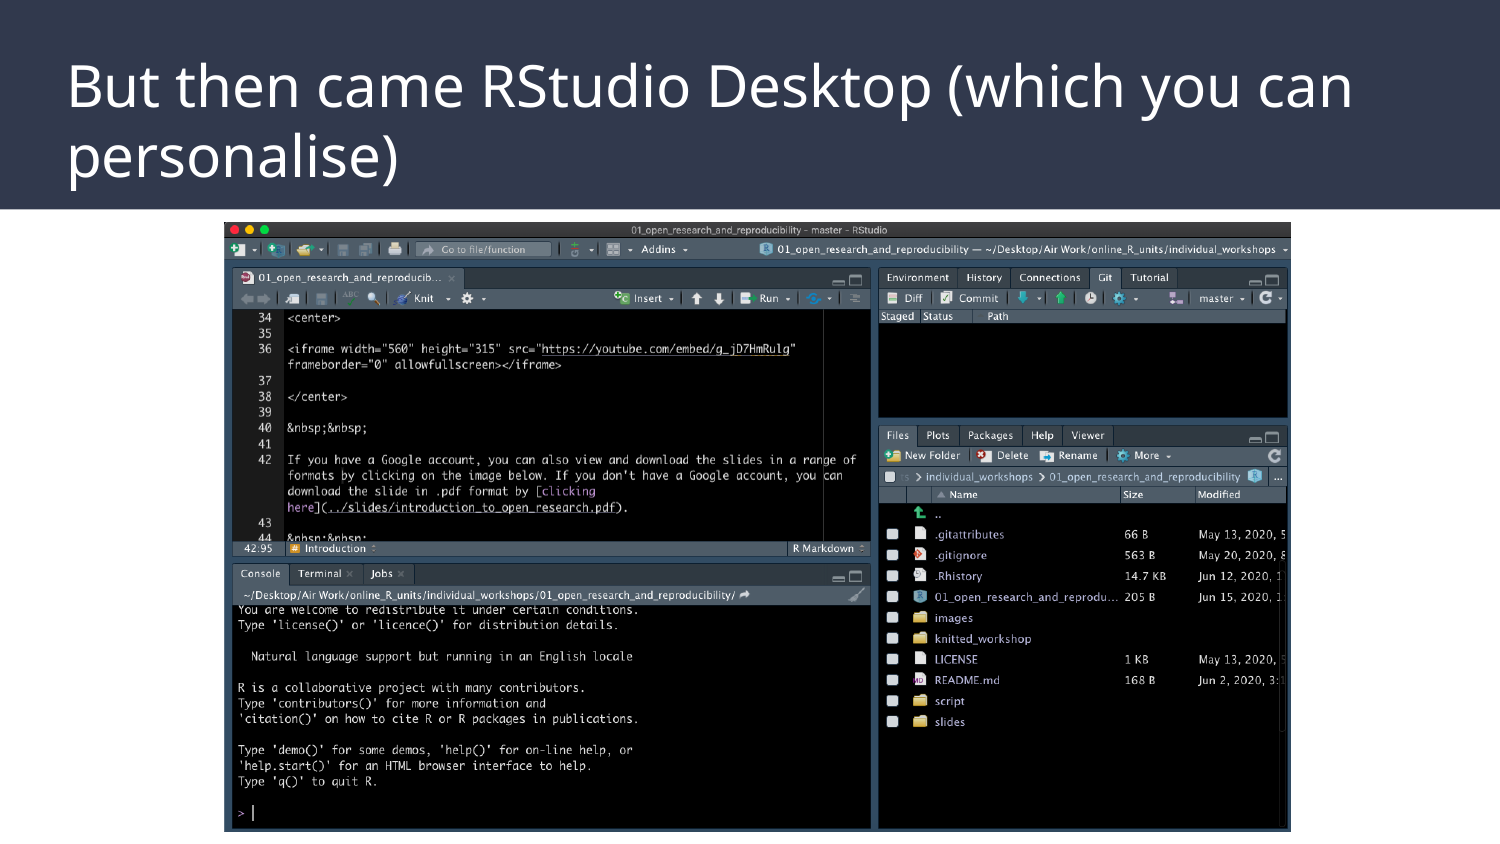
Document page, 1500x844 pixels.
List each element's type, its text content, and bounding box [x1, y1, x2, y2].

picture [224, 222, 1291, 832]
title But then came RStudio Desktop (which you can personalise) [51, 34, 1449, 137]
